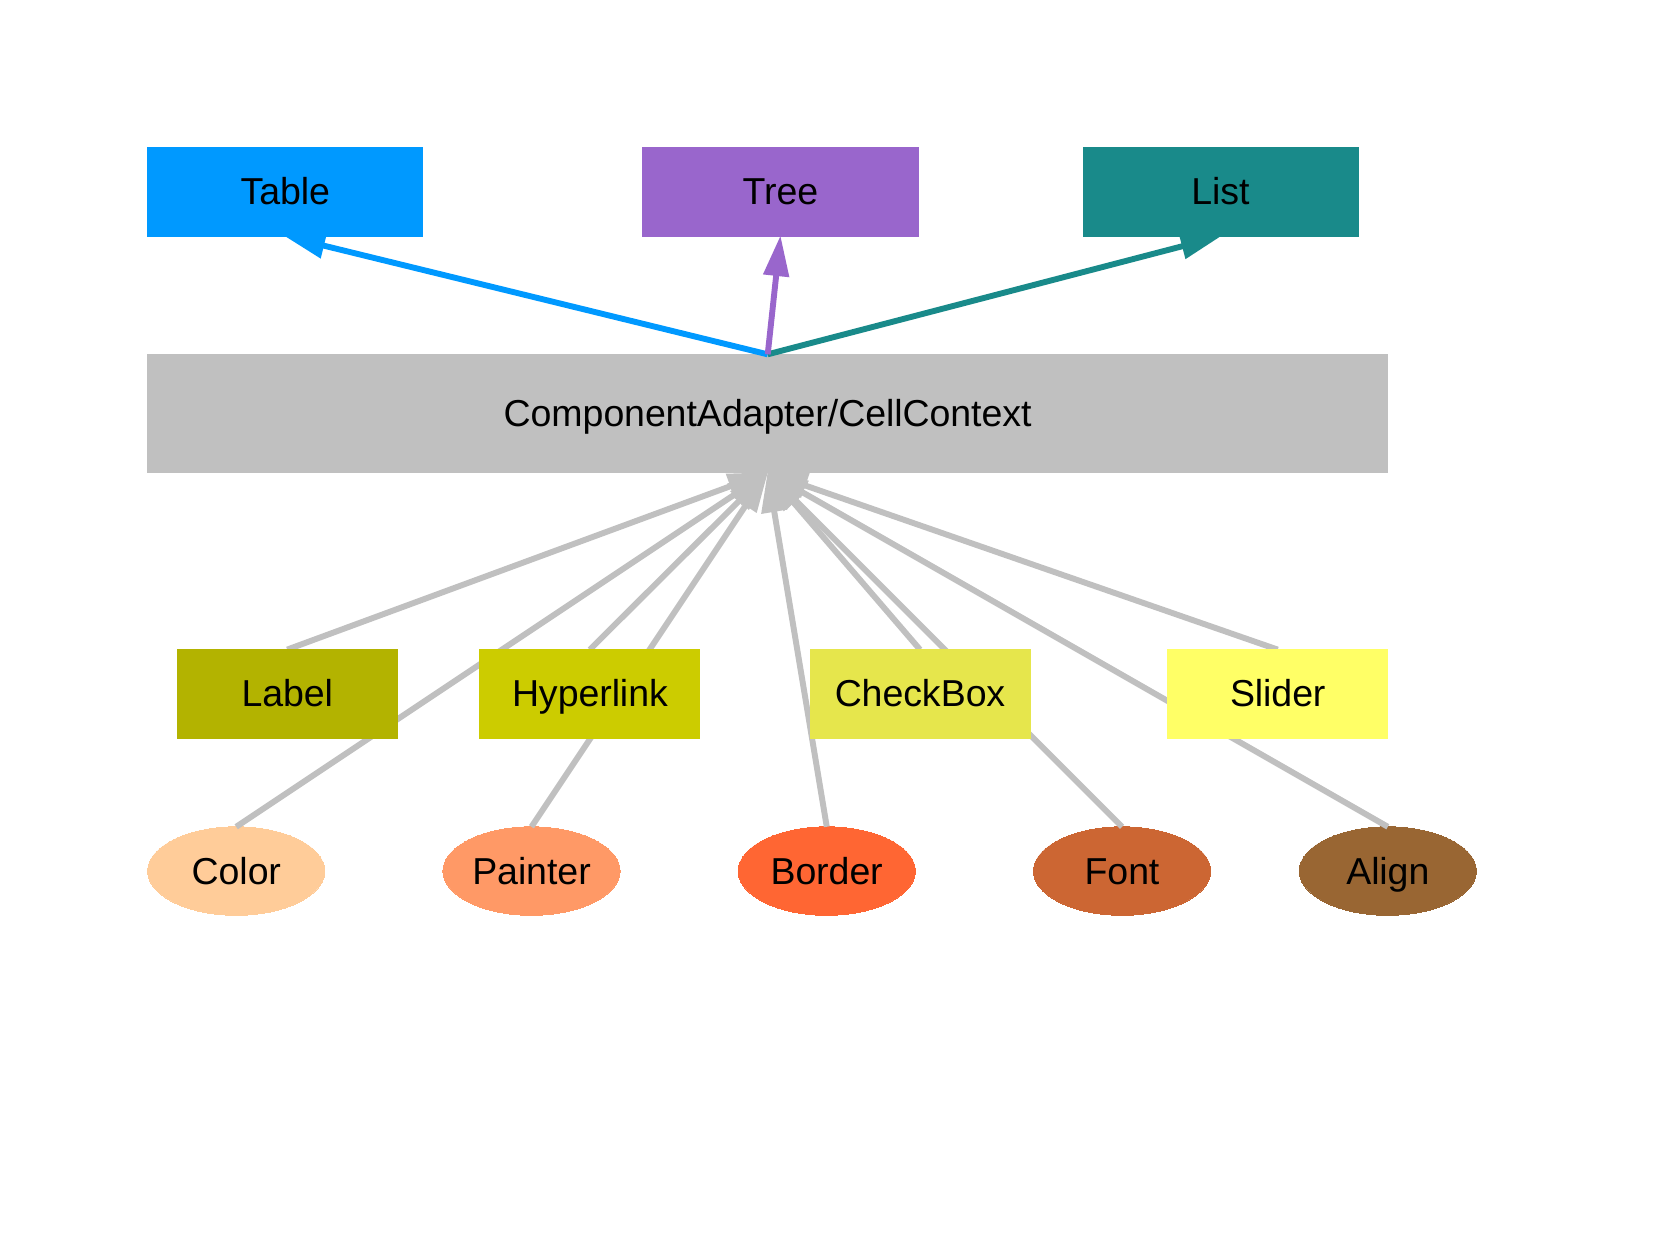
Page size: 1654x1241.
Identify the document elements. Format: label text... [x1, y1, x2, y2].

text_box Label [177, 649, 398, 739]
text_box Font [1033, 826, 1211, 916]
text_box Slider [1167, 649, 1388, 739]
text_box CheckBox [810, 649, 1031, 739]
text_box Table [147, 147, 423, 237]
text_box Color [147, 826, 325, 916]
text_box ComponentAdapter/CellContext [147, 354, 1388, 473]
text_box Tree [642, 147, 919, 237]
text_box Align [1299, 826, 1477, 916]
text_box Painter [442, 826, 621, 916]
text_box List [1083, 147, 1359, 237]
text_box Hyperlink [479, 649, 700, 739]
text_box Border [738, 826, 916, 916]
